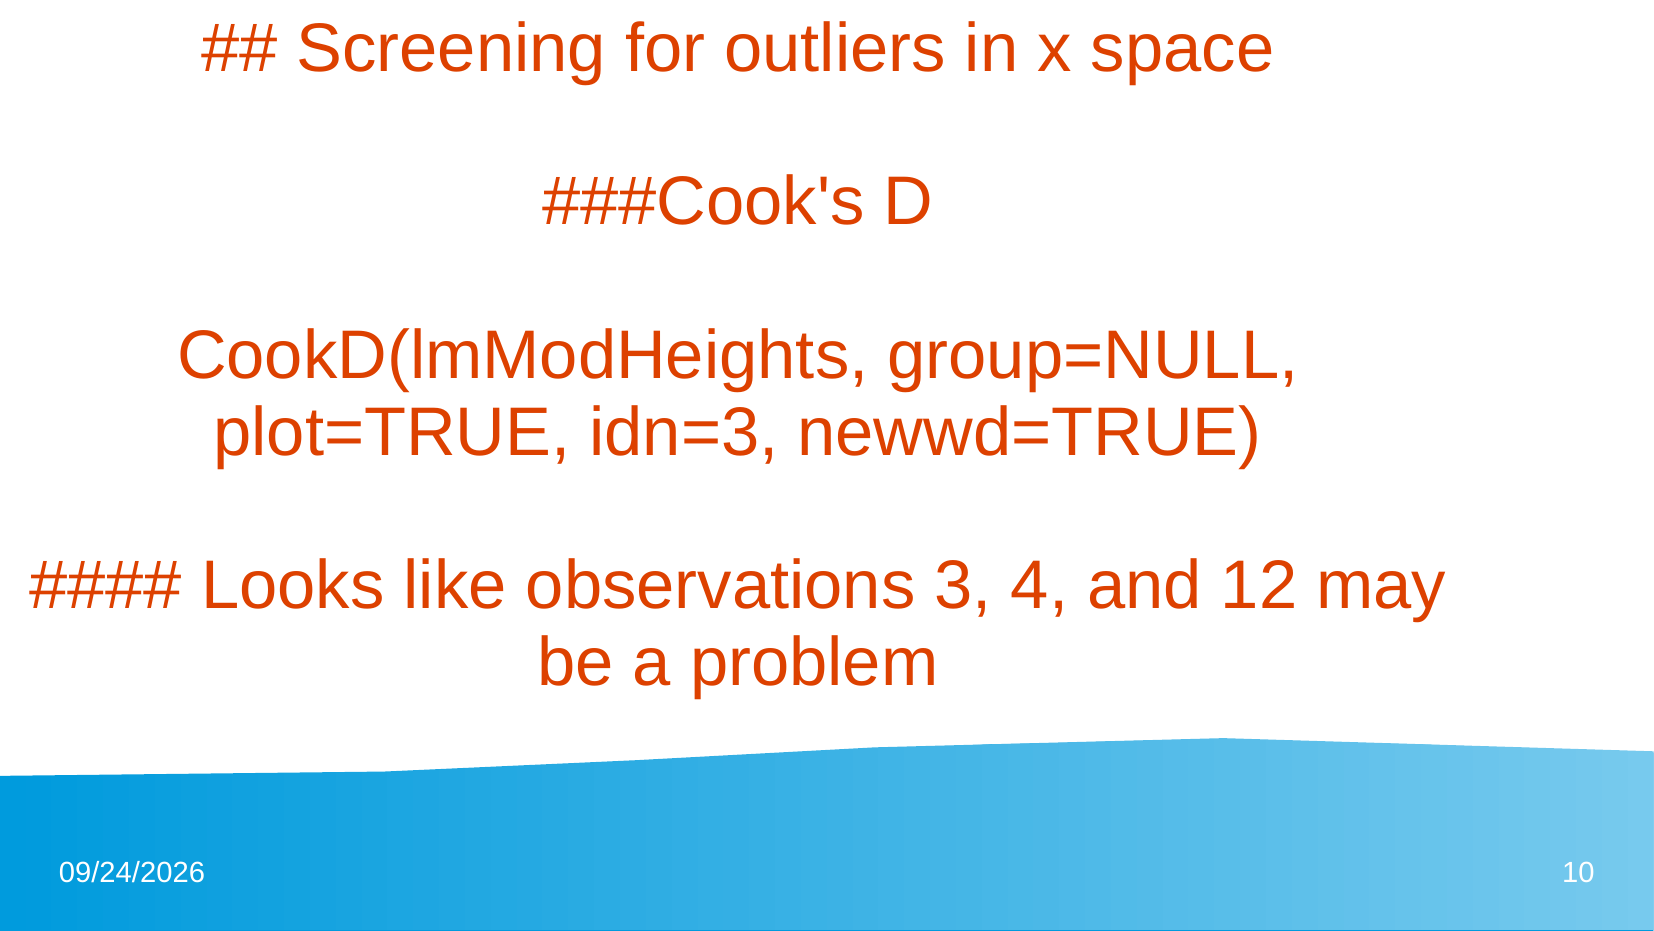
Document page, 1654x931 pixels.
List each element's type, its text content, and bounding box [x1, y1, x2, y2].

title ## Screening for outliers in x space ###Cook's D CookD(lmModHeights, group=NULL, plot=TRUE, idn=3, newwd=TRUE) #### Looks like observations 3, 4, and 12 may be a problem [0, 8, 1477, 700]
